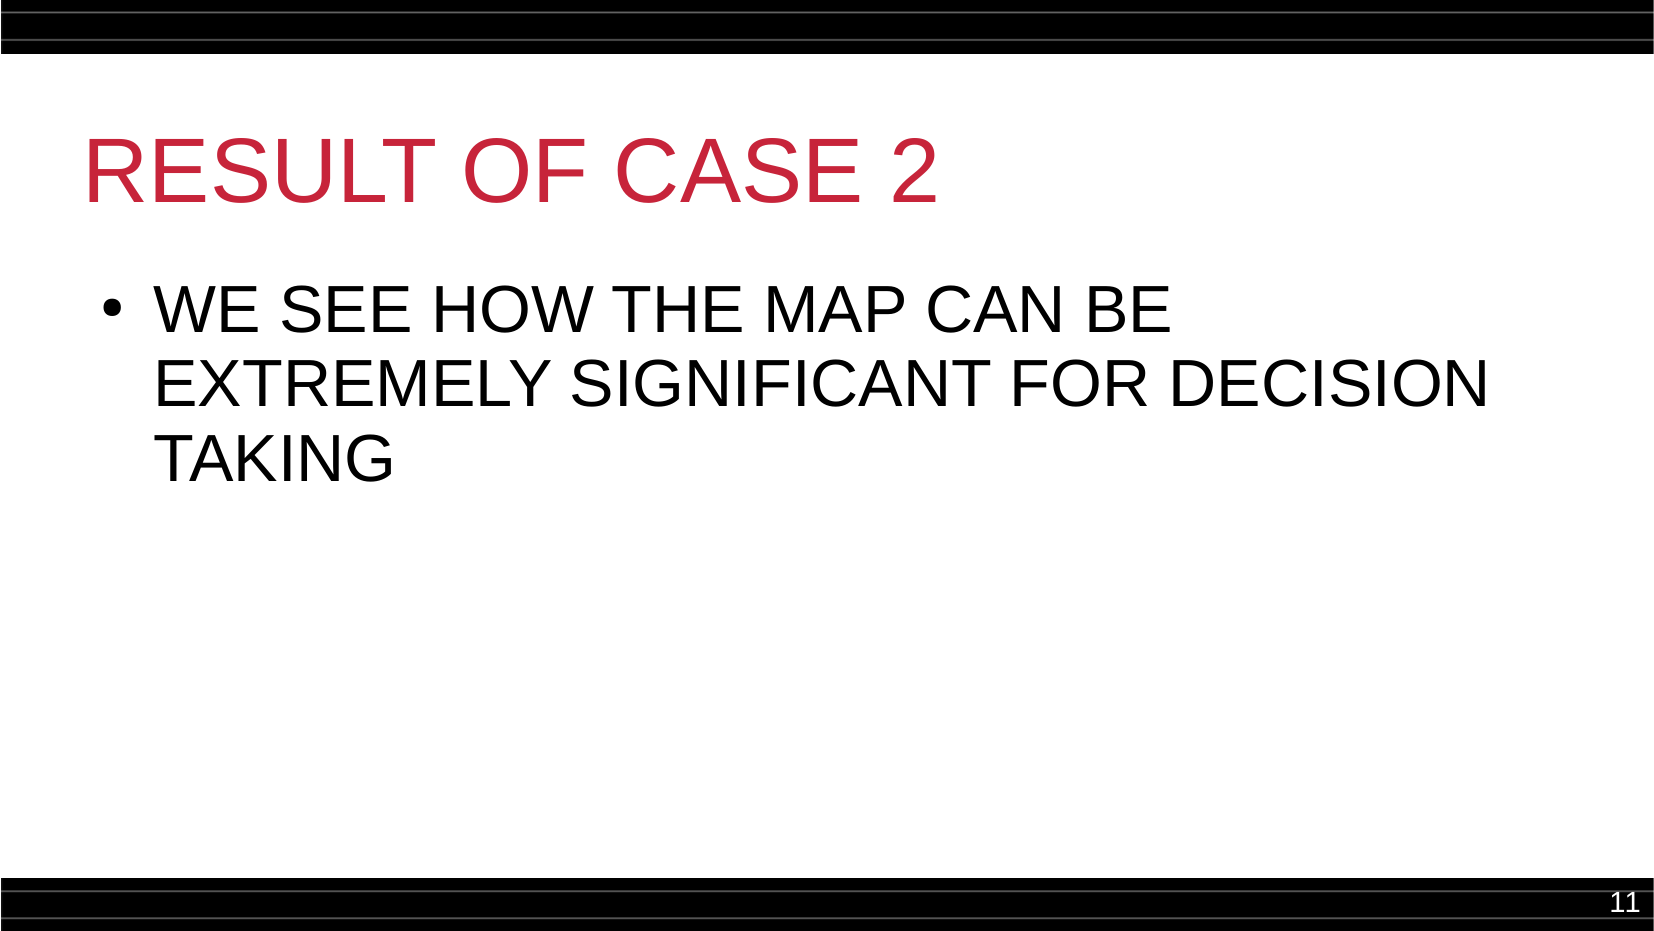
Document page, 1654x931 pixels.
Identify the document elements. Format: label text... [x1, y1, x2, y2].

picture [1, 878, 1654, 931]
picture [1, 0, 1654, 54]
list WE SEE HOW THE MAP CAN BE EXTREMELY SIGNIFICANT FOR DECISION TAKING [82, 271, 1571, 758]
title RESULT OF CASE 2 [82, 92, 1571, 249]
